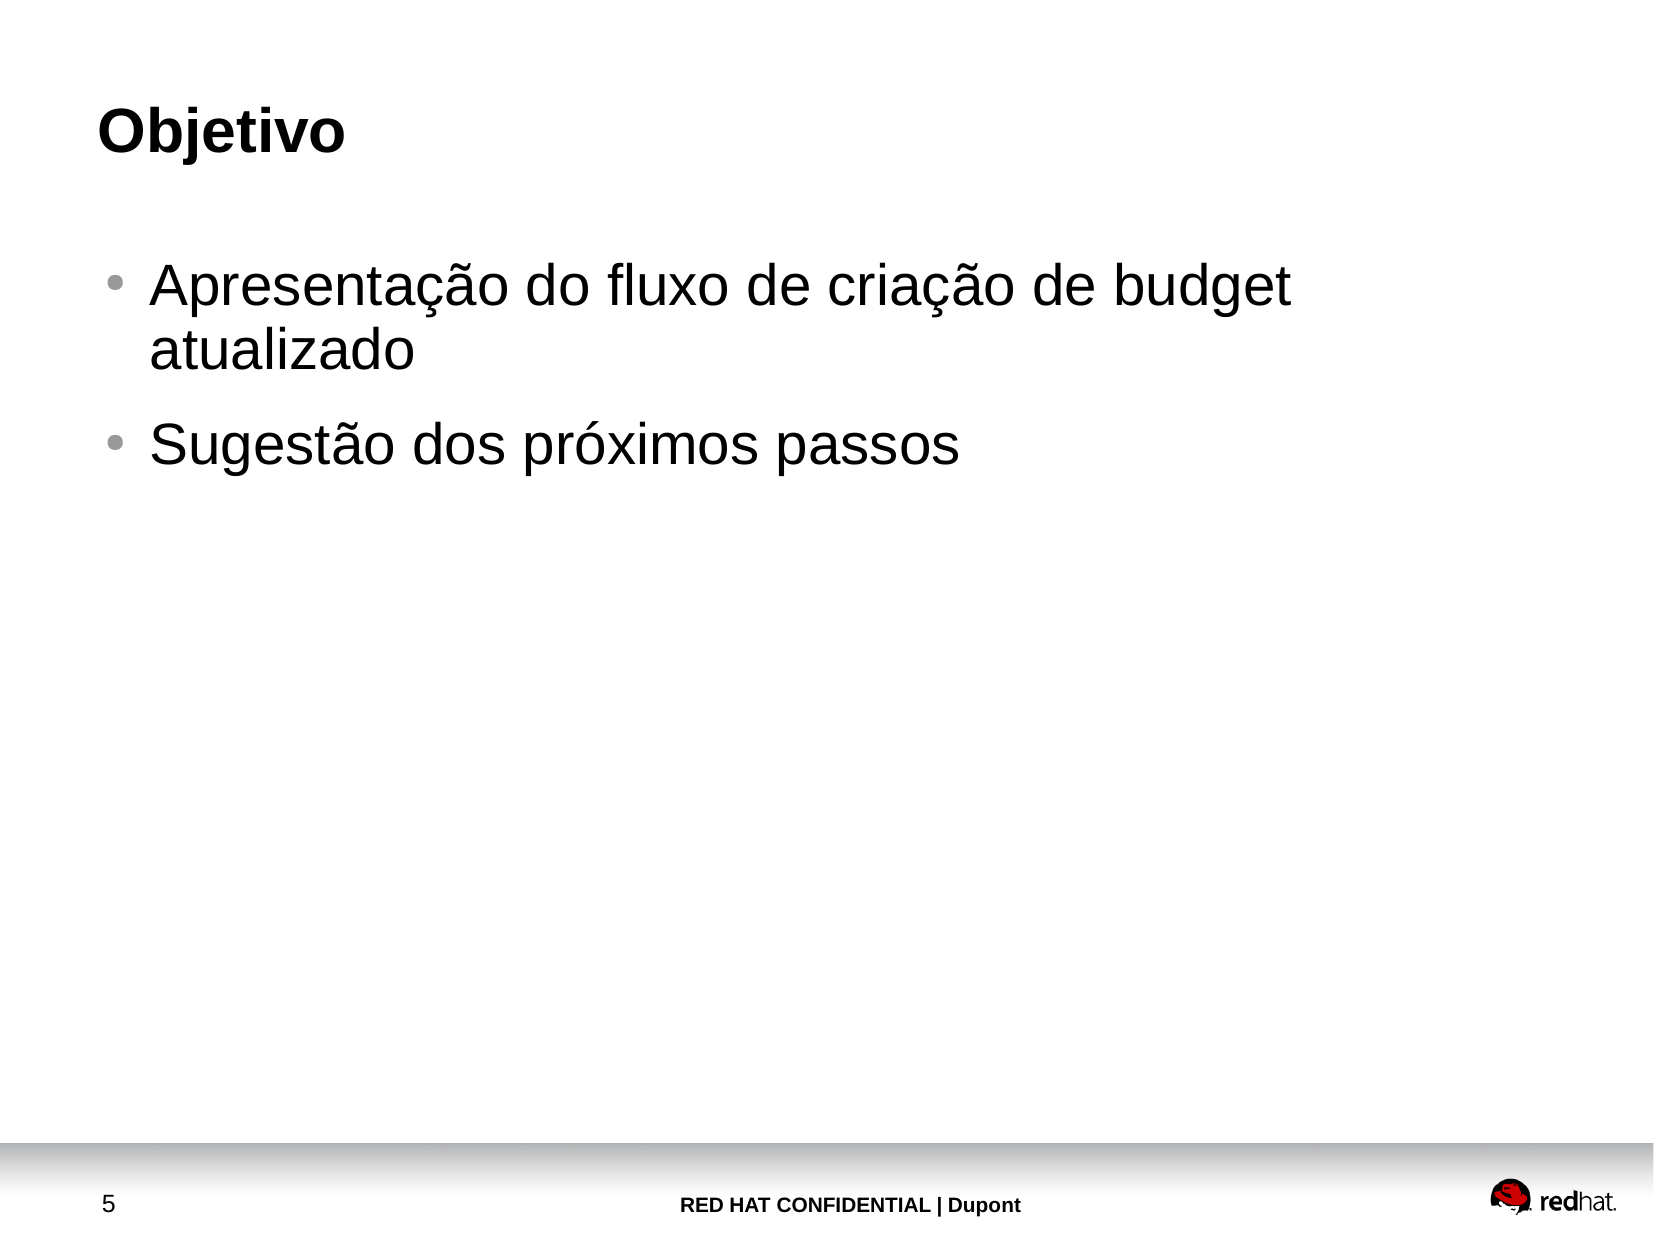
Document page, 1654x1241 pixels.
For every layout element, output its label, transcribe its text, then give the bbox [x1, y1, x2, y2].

picture [0, 1143, 1654, 1241]
text_box Apresentação do fluxo de criação de budget atualizado Sugestão dos próximos passos [75, 244, 1564, 1039]
text_box Objetivo [82, 37, 1571, 226]
